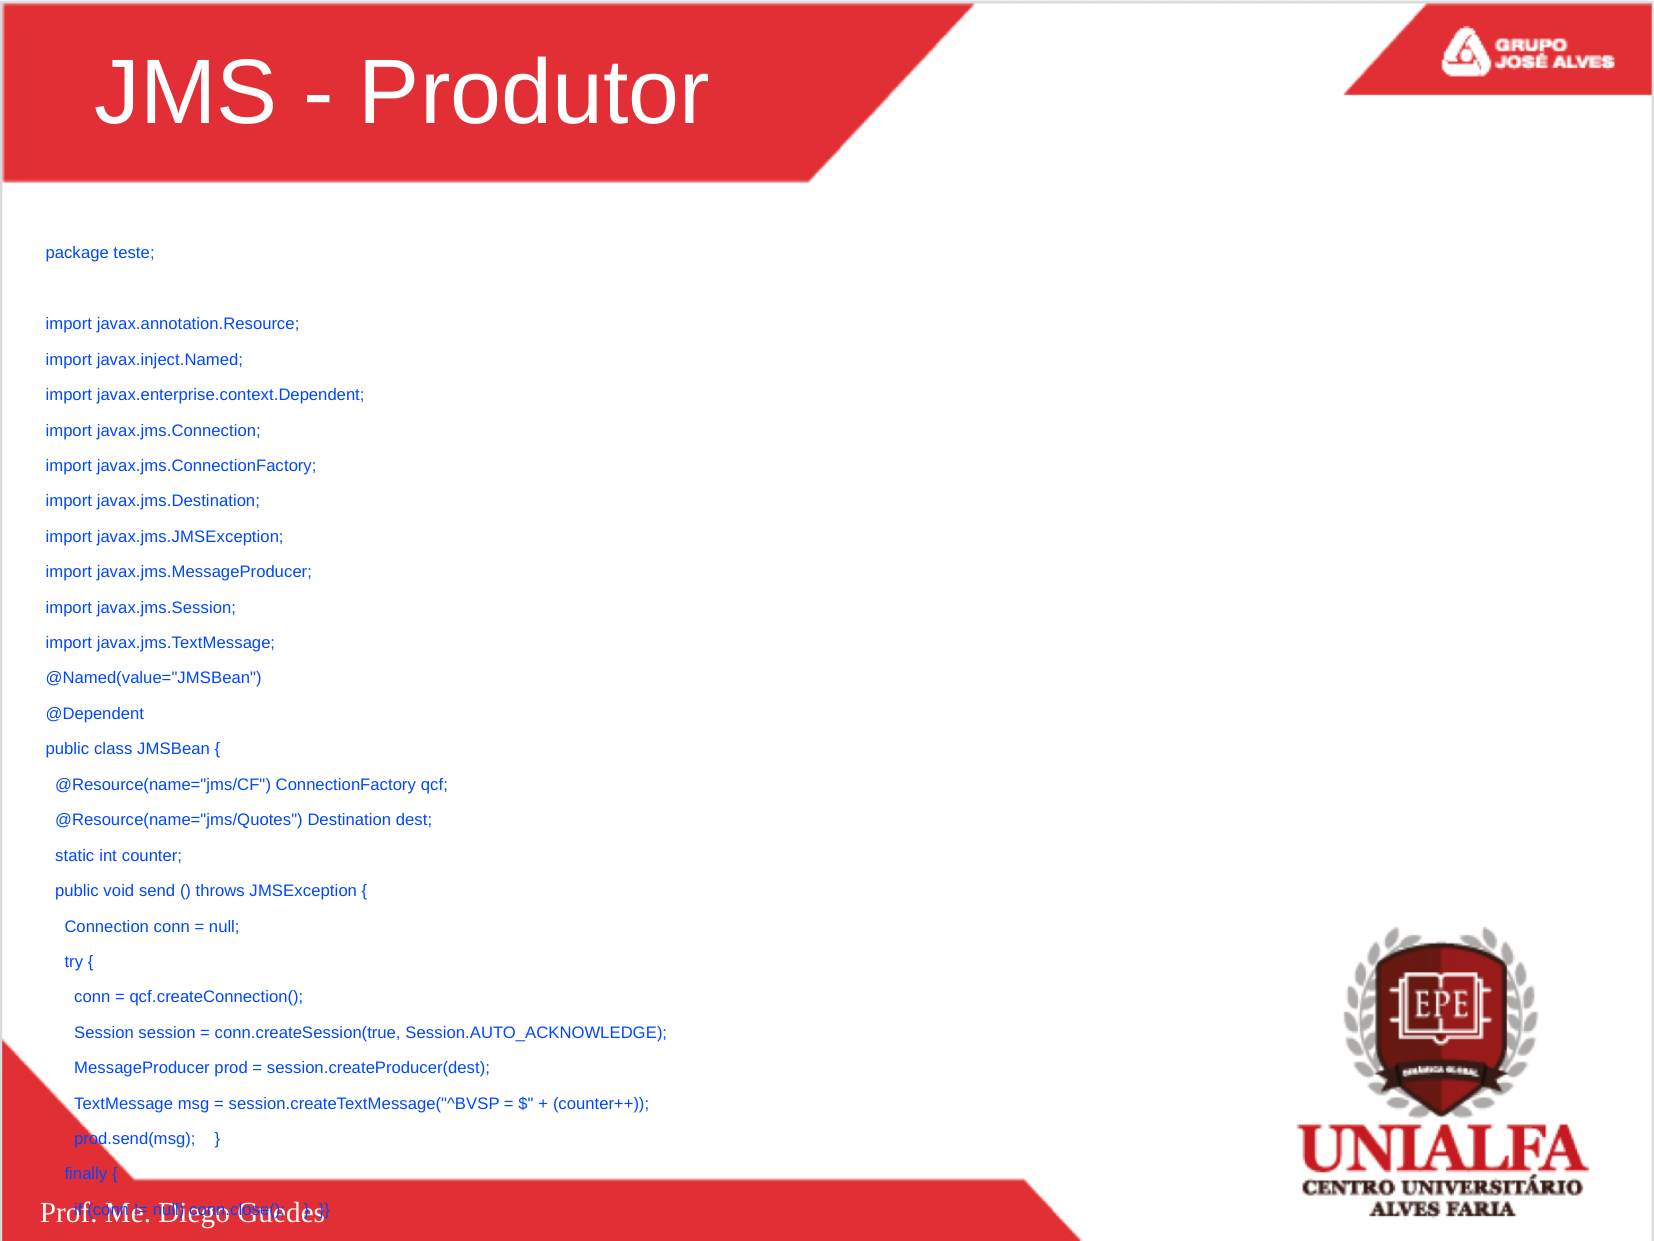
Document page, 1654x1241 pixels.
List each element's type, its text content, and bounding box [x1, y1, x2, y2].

title JMS - Produtor [6, 11, 799, 174]
picture [0, 0, 1654, 1241]
list package teste; import javax.annotation.Resource; import javax.inject.Named; import javax.enterprise.context.Dependent; import javax.jms.Connection; import javax.jms.ConnectionFactory; import javax.jms.Destination; import javax.jms.JMSException; import javax.jms.MessageProducer; import javax.jms.Session; import javax.jms.TextMessage; @Named(value="JMSBean") @Dependent public class JMSBean { @Resource(name="jms/CF") ConnectionFactory qcf; @Resource(name="jms/Quotes") Destination dest; static int counter; public void send () throws JMSException { Connection conn = null; try { conn = qcf.createConnection(); Session session = conn.createSession(true, Session.AUTO_ACKNOWLEDGE); MessageProducer prod = session.createProducer(dest); TextMessage msg = session.createTextMessage("^BVSP = $" + (counter++)); prod.send(msg); } finally { if (conn != null) conn.close(); } }} [45, 256, 1534, 1220]
